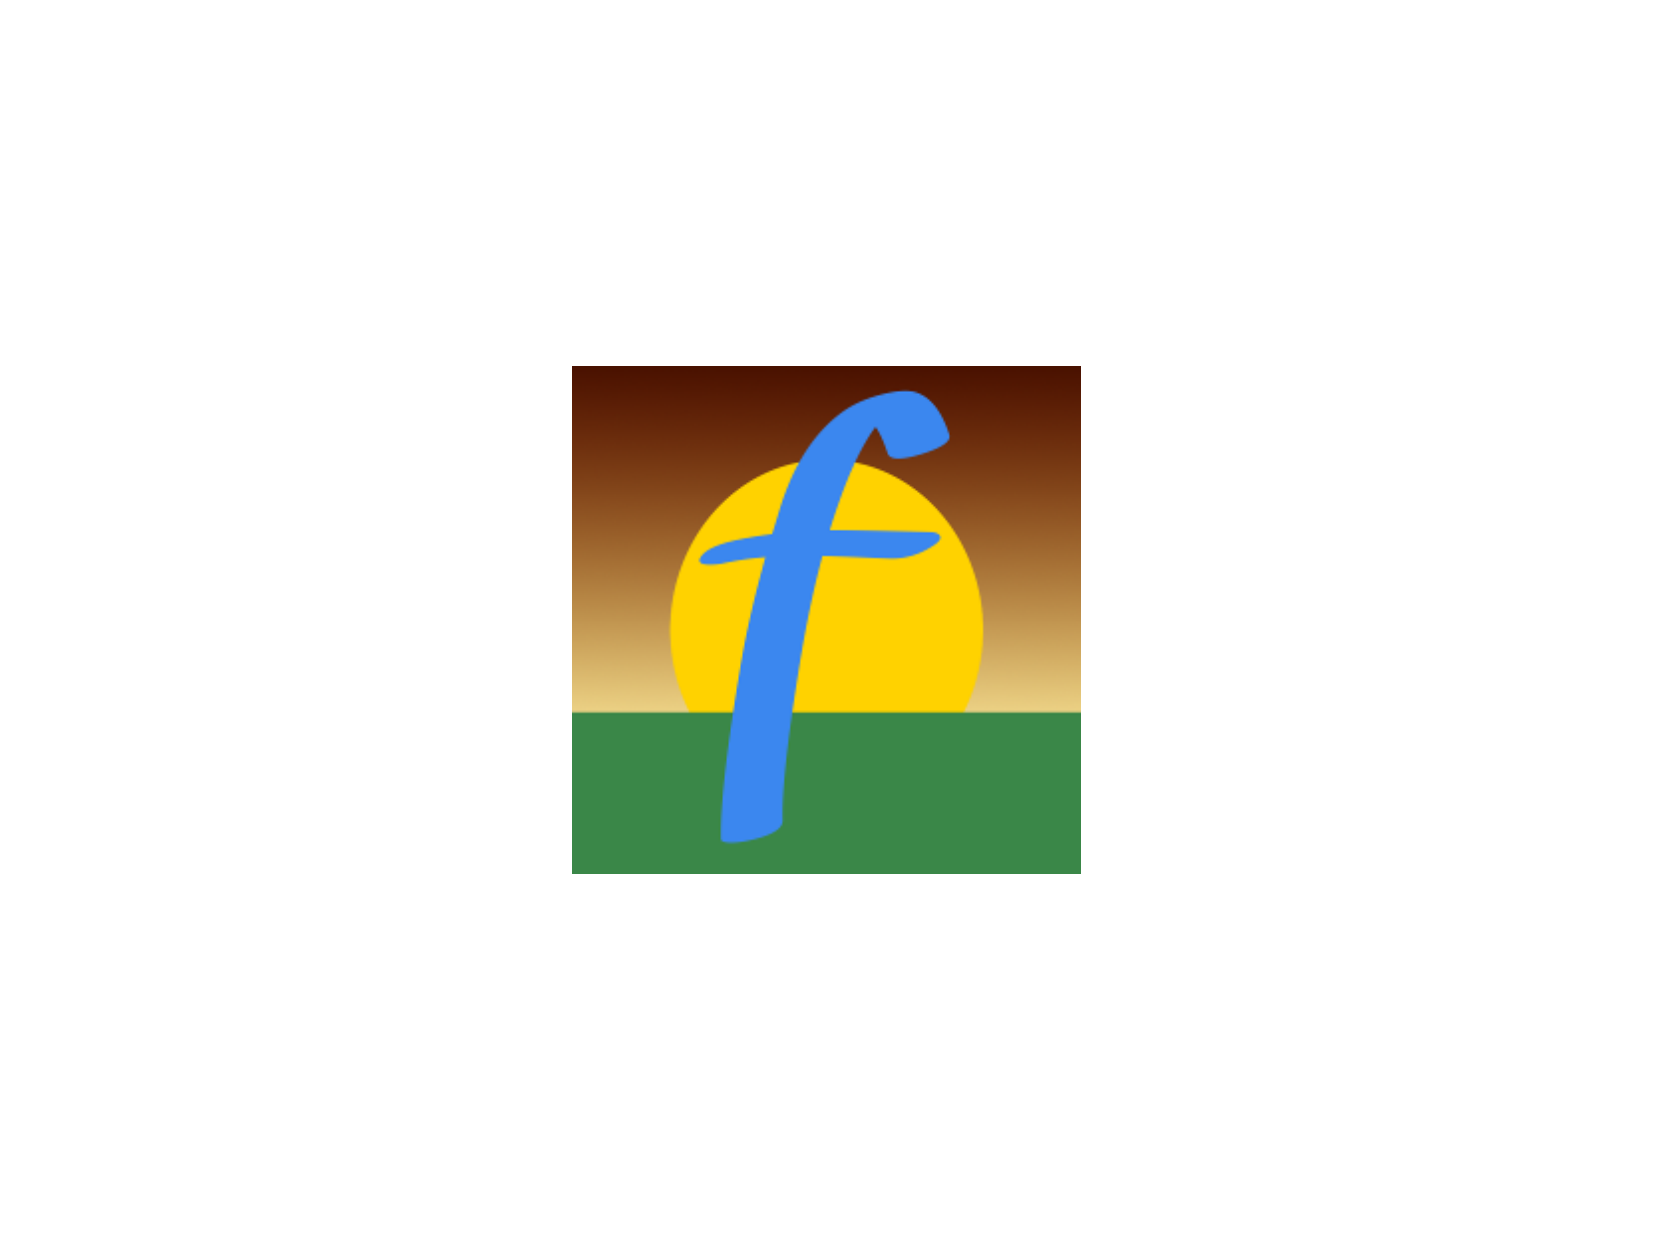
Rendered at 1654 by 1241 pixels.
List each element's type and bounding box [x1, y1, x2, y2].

picture [572, 366, 1081, 875]
